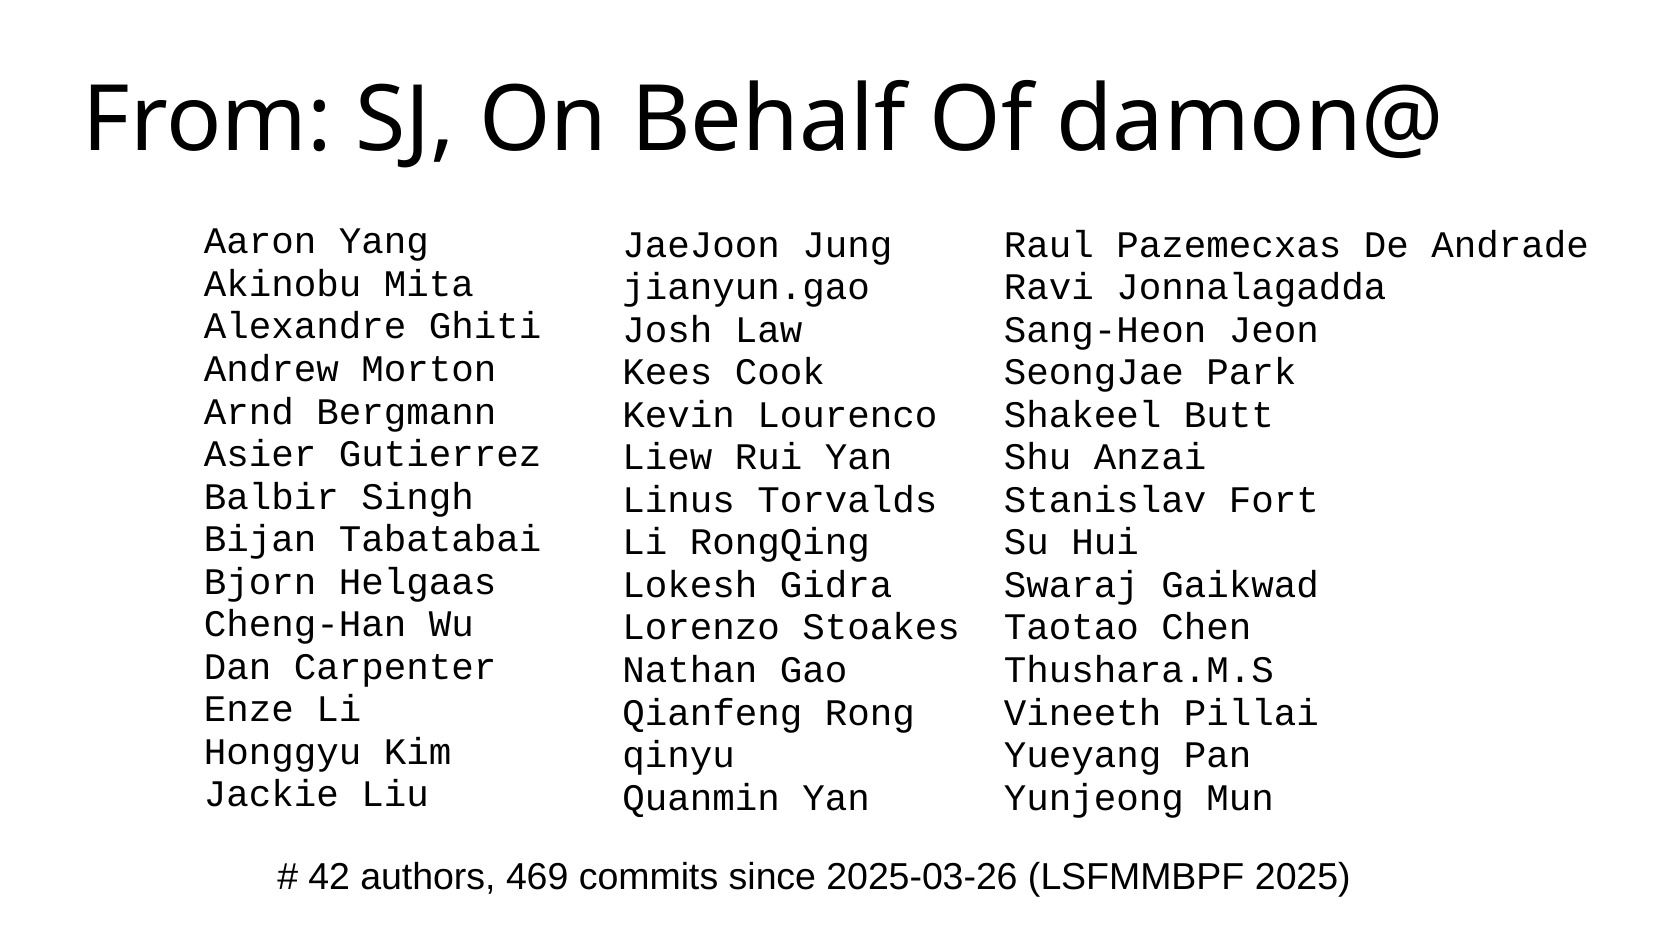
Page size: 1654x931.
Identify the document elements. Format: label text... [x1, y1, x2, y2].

text_box JaeJoon Jung jianyun.gao Josh Law Kees Cook Kevin Lourenco Liew Rui Yan Linus Torvalds Li RongQing Lokesh Gidra Lorenzo Stoakes Nathan Gao Qianfeng Rong qinyu Quanmin Yan [607, 218, 1051, 931]
text_box # 42 authors, 469 commits since 2025-03-26 (LSFMMBPF 2025) [262, 861, 607, 931]
text_box Aaron Yang Akinobu Mita Alexandre Ghiti Andrew Morton Arnd Bergmann Asier Gutierrez Balbir Singh Bijan Tabatabai Bjorn Helgaas Cheng-Han Wu Dan Carpenter Enze Li Honggyu Kim Jackie Liu [189, 215, 782, 861]
title From: SJ, On Behalf Of damon@ [82, 37, 1571, 193]
text_box Raul Pazemecxas De Andrade Ravi Jonnalagadda Sang-Heon Jeon SeongJae Park Shakeel Butt Shu Anzai Stanislav Fort Su Hui Swaraj Gaikwad Taotao Chen Thushara.M.S Vineeth Pillai Yueyang Pan Yunjeong Mun [988, 218, 1631, 930]
